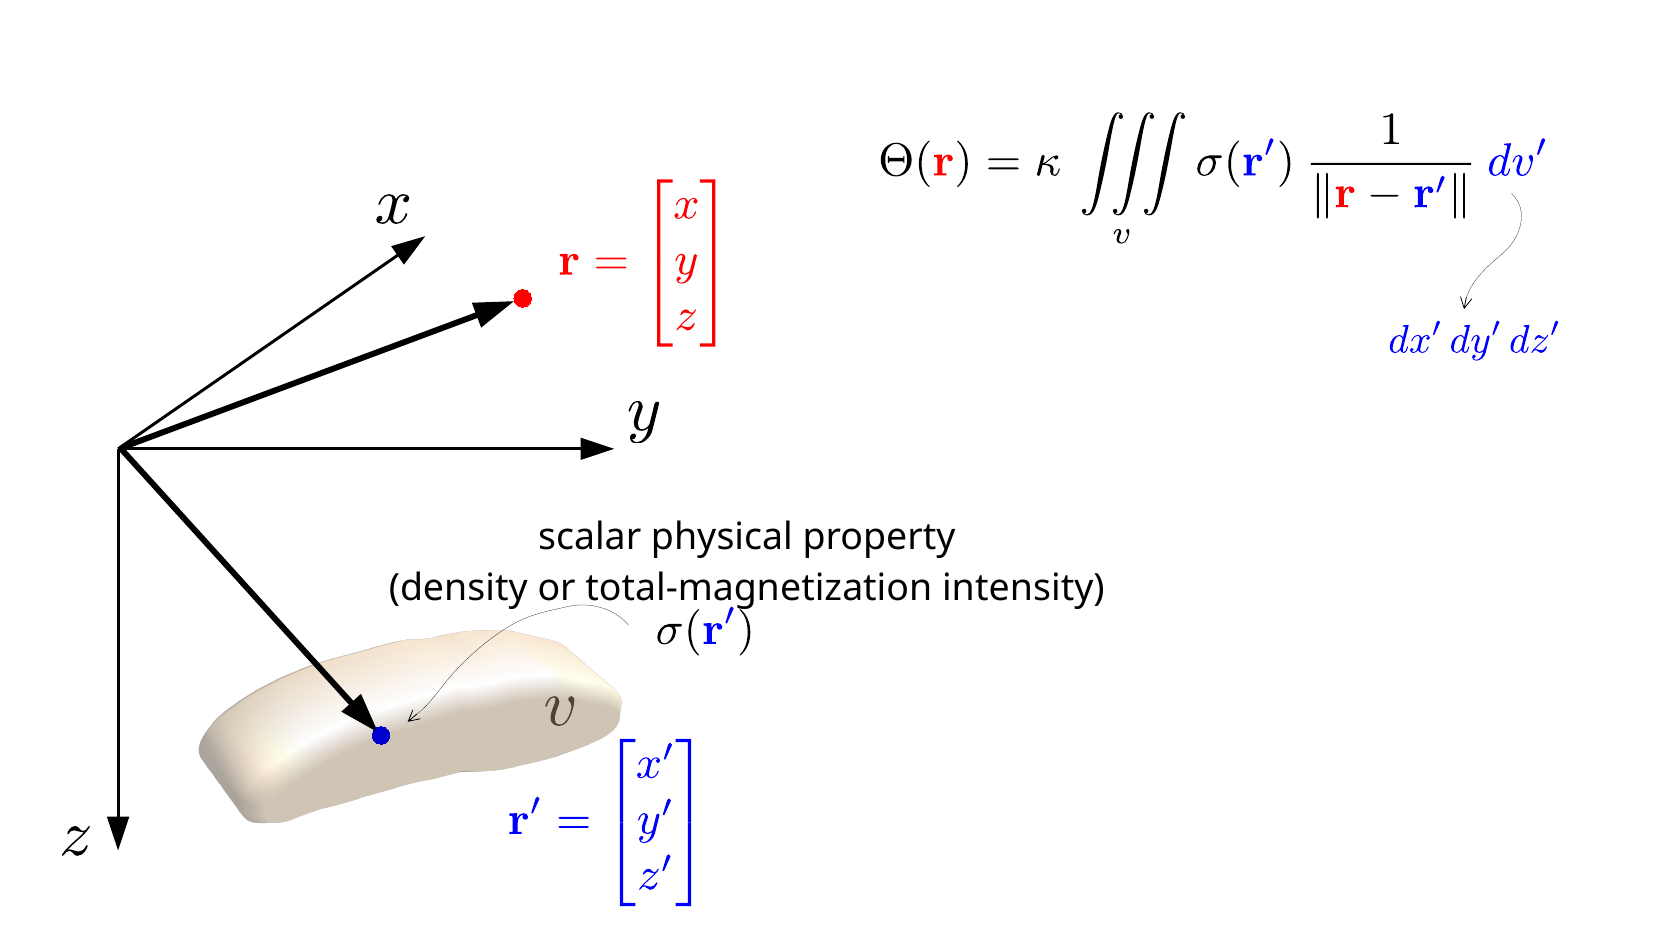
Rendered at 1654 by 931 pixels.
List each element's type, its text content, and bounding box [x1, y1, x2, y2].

text_box scalar physical property (density or total-magnetization intensity) [372, 502, 1123, 682]
text_box [513, 289, 532, 308]
picture [505, 737, 709, 908]
picture [59, 826, 93, 856]
picture [878, 112, 1547, 244]
picture [626, 401, 662, 443]
text_box [372, 726, 390, 745]
picture [655, 606, 755, 656]
picture [556, 177, 733, 349]
picture [1388, 320, 1560, 361]
picture [374, 194, 413, 224]
